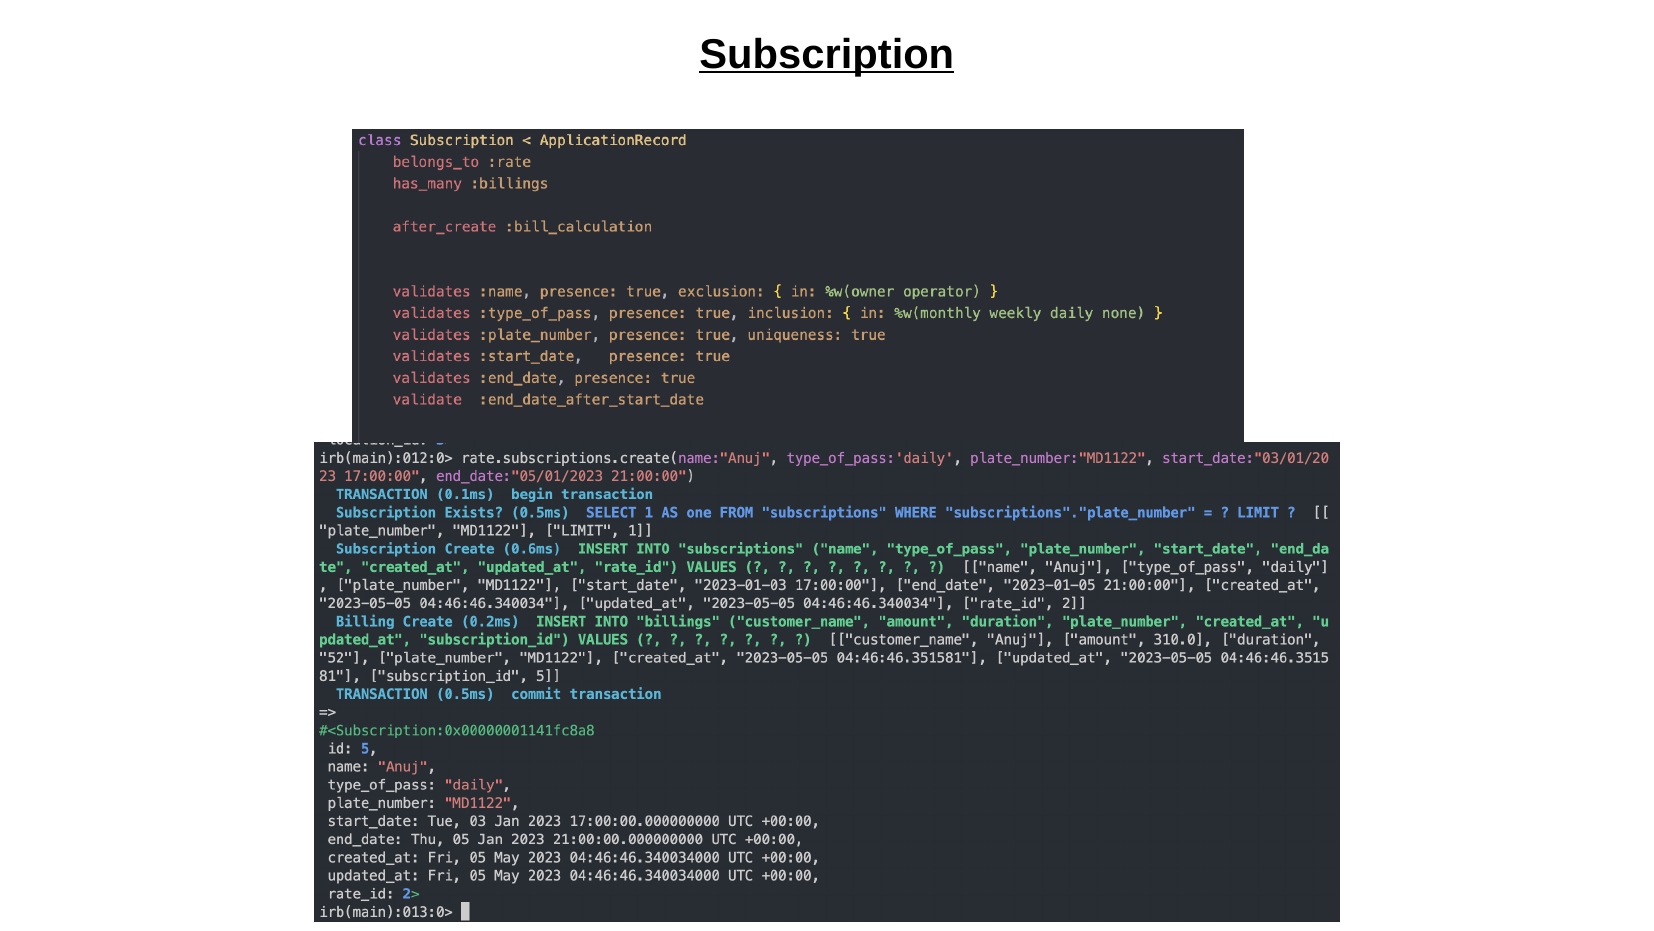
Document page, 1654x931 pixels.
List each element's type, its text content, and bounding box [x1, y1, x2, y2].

title Subscription [82, 0, 1571, 130]
picture [314, 129, 1340, 922]
